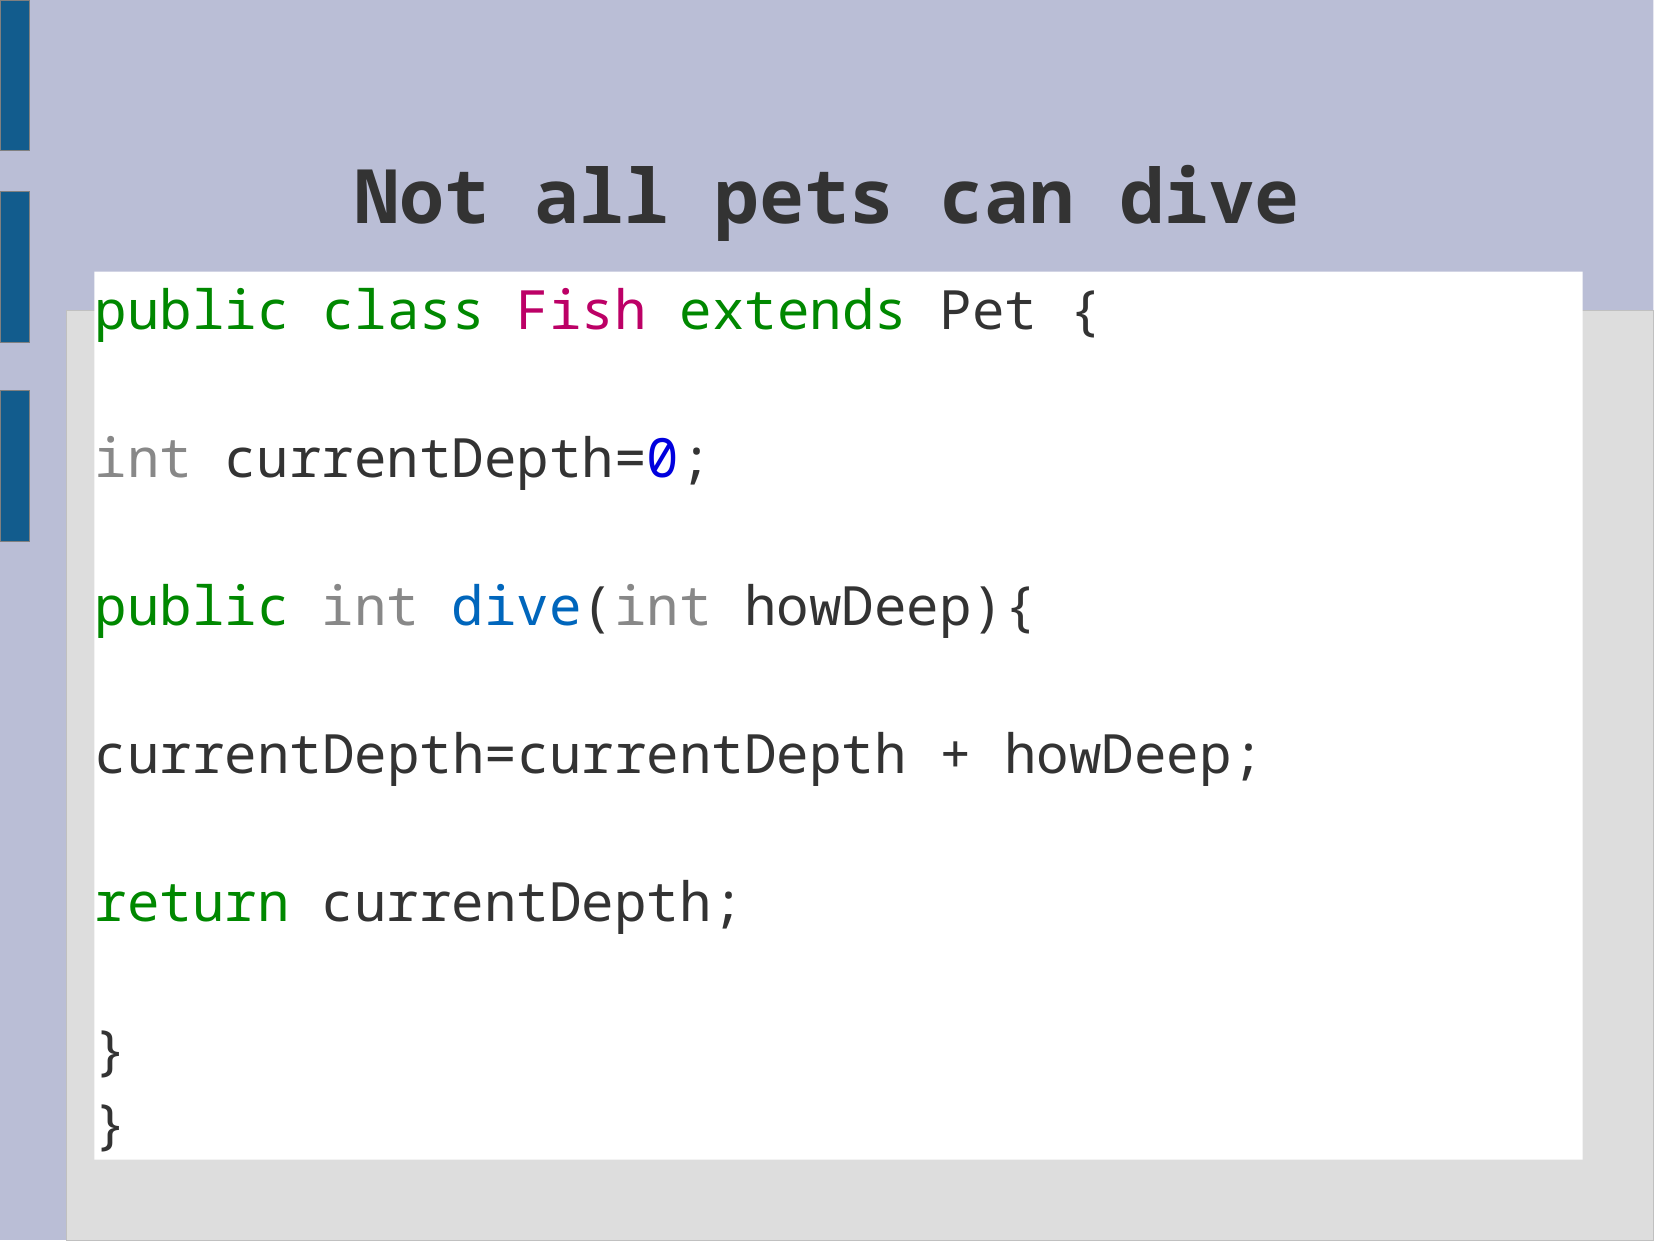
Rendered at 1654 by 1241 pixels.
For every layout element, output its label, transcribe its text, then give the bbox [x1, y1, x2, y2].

title Not all pets can dive [121, 91, 1534, 271]
list public class Fish extends Pet { int currentDepth=0; public int dive(int howDeep){ currentDepth=currentDepth + howDeep; return currentDepth; } } [94, 271, 1583, 1044]
